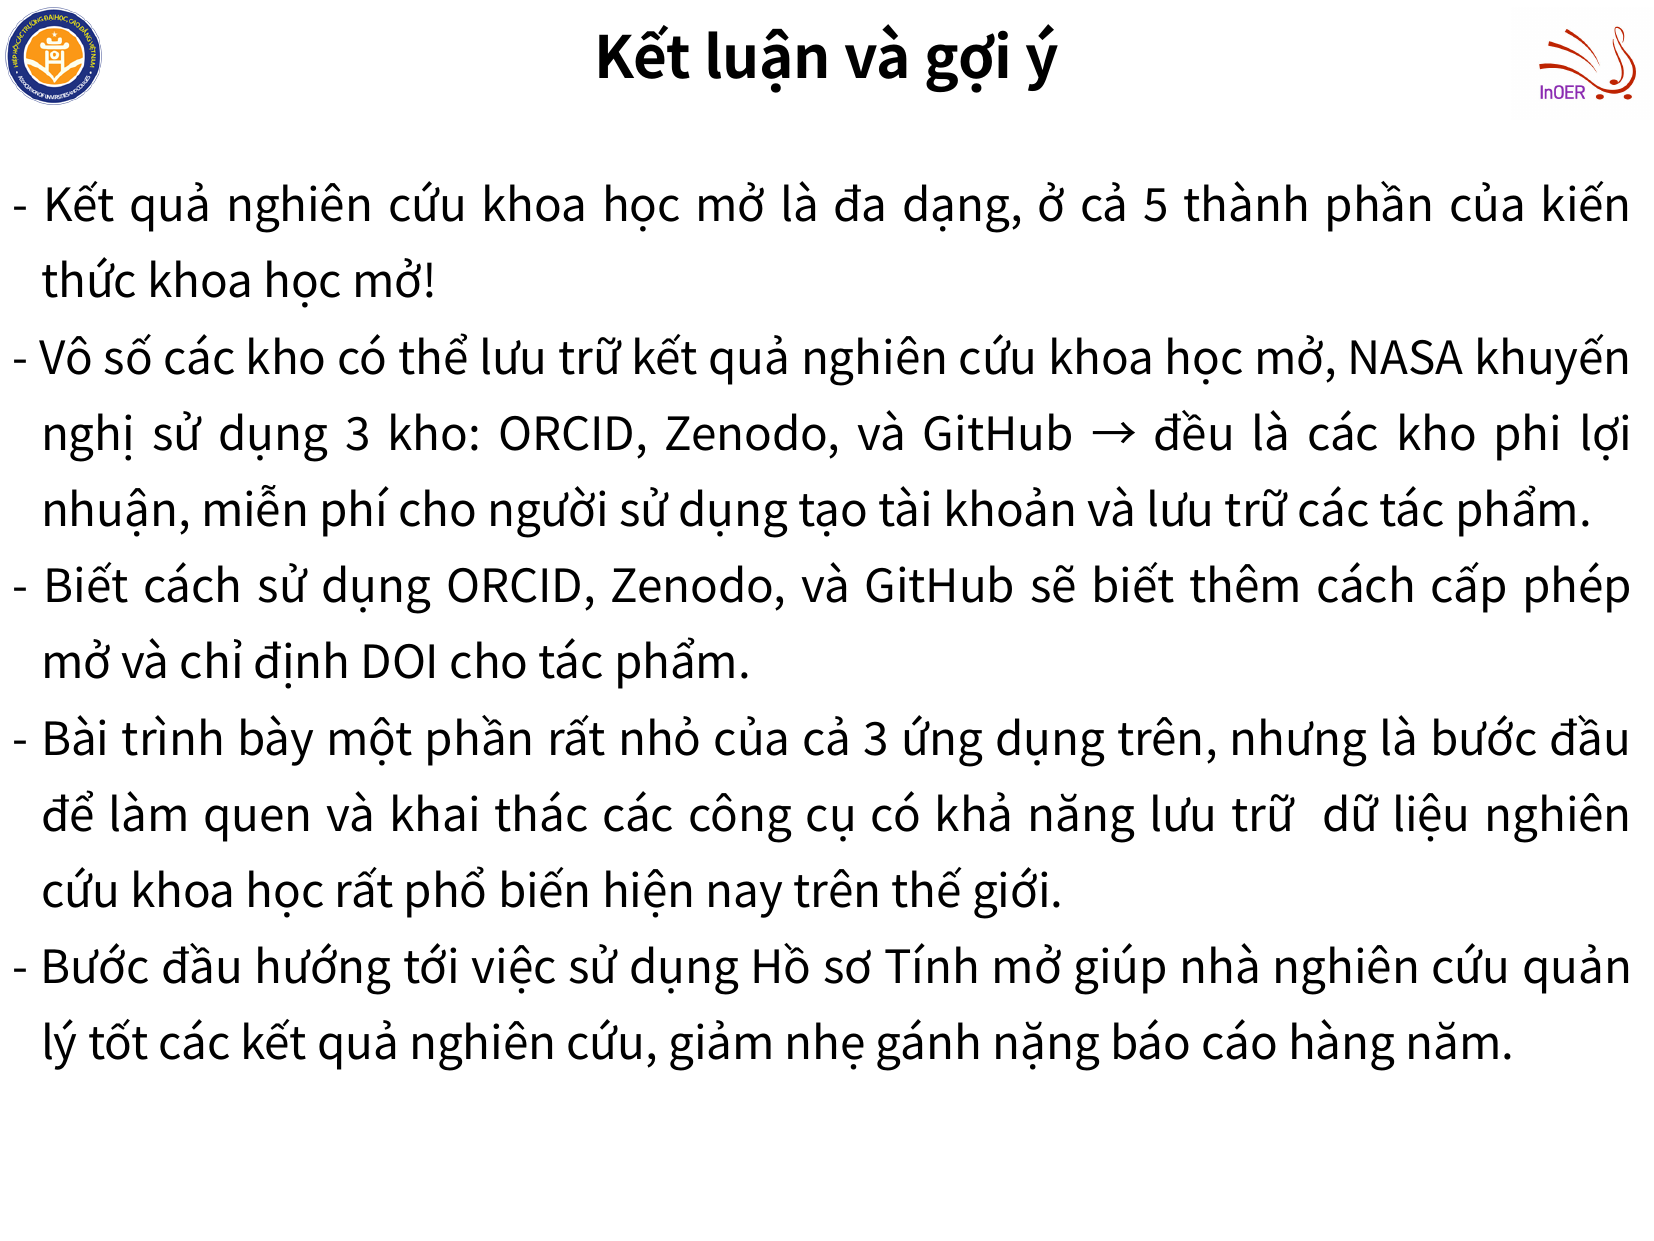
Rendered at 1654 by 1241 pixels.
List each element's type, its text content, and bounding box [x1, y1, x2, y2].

picture [1511, 7, 1653, 120]
text_box - Kết quả nghiên cứu khoa học mở là đa dạng, ở cả 5 thành phần của kiến thức khoa học mở! - Vô số các kho có thể lưu trữ kết quả nghiên cứu khoa học mở, NASA khuyến nghị sử dụng 3 kho: ORCID, Zenodo, và GitHub → đều là các kho phi lợi nhuận, miễn phí cho người sử dụng tạo tài khoản và lưu trữ các tác phẩm. - Biết cách sử dụng ORCID, Zenodo, và GitHub sẽ biết thêm cách cấp phép mở và chỉ định DOI cho tác phẩm. - Bài trình bày một phần rất nhỏ của cả 3 ứng dụng trên, nhưng là bước đầu để làm quen và khai thác các công cụ có khả năng lưu trữ dữ liệu nghiên cứu khoa học rất phổ biến hiện nay trên thế giới. - Bước đầu hướng tới việc sử dụng Hồ sơ Tính mở giúp nhà nghiên cứu quản lý tốt các kết quả nghiên cứu, giảm nhẹ gánh nặng báo cáo hàng năm. [12, 158, 1633, 1074]
picture [1, 5, 107, 107]
title Kết luận và gợi ý [107, 11, 1511, 96]
